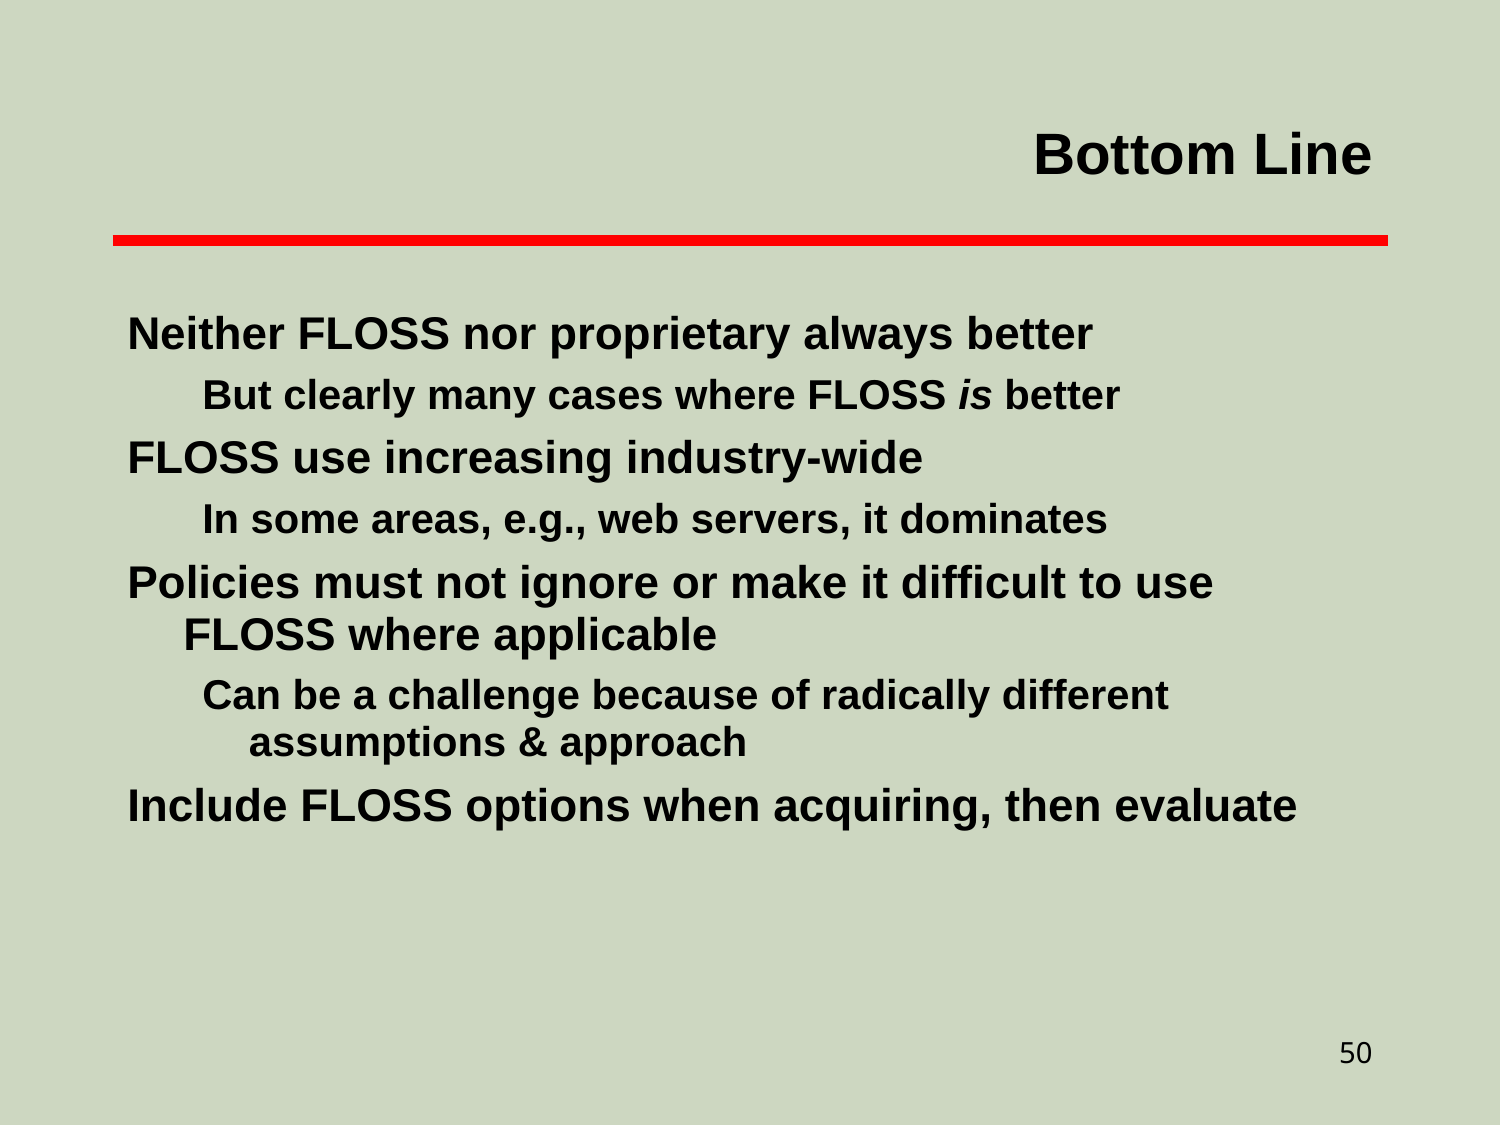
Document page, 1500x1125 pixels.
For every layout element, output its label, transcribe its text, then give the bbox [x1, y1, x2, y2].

title Bottom Line [337, 85, 1388, 224]
list Neither FLOSS nor proprietary always better But clearly many cases where FLOSS is better FLOSS use increasing industry-wide In some areas, e.g., web servers, it dominates Policies must not ignore or make it difficult to use FLOSS where applicable Can be a challenge because of radically different assumptions & approach Include FLOSS options when acquiring, then evaluate [112, 299, 1388, 983]
